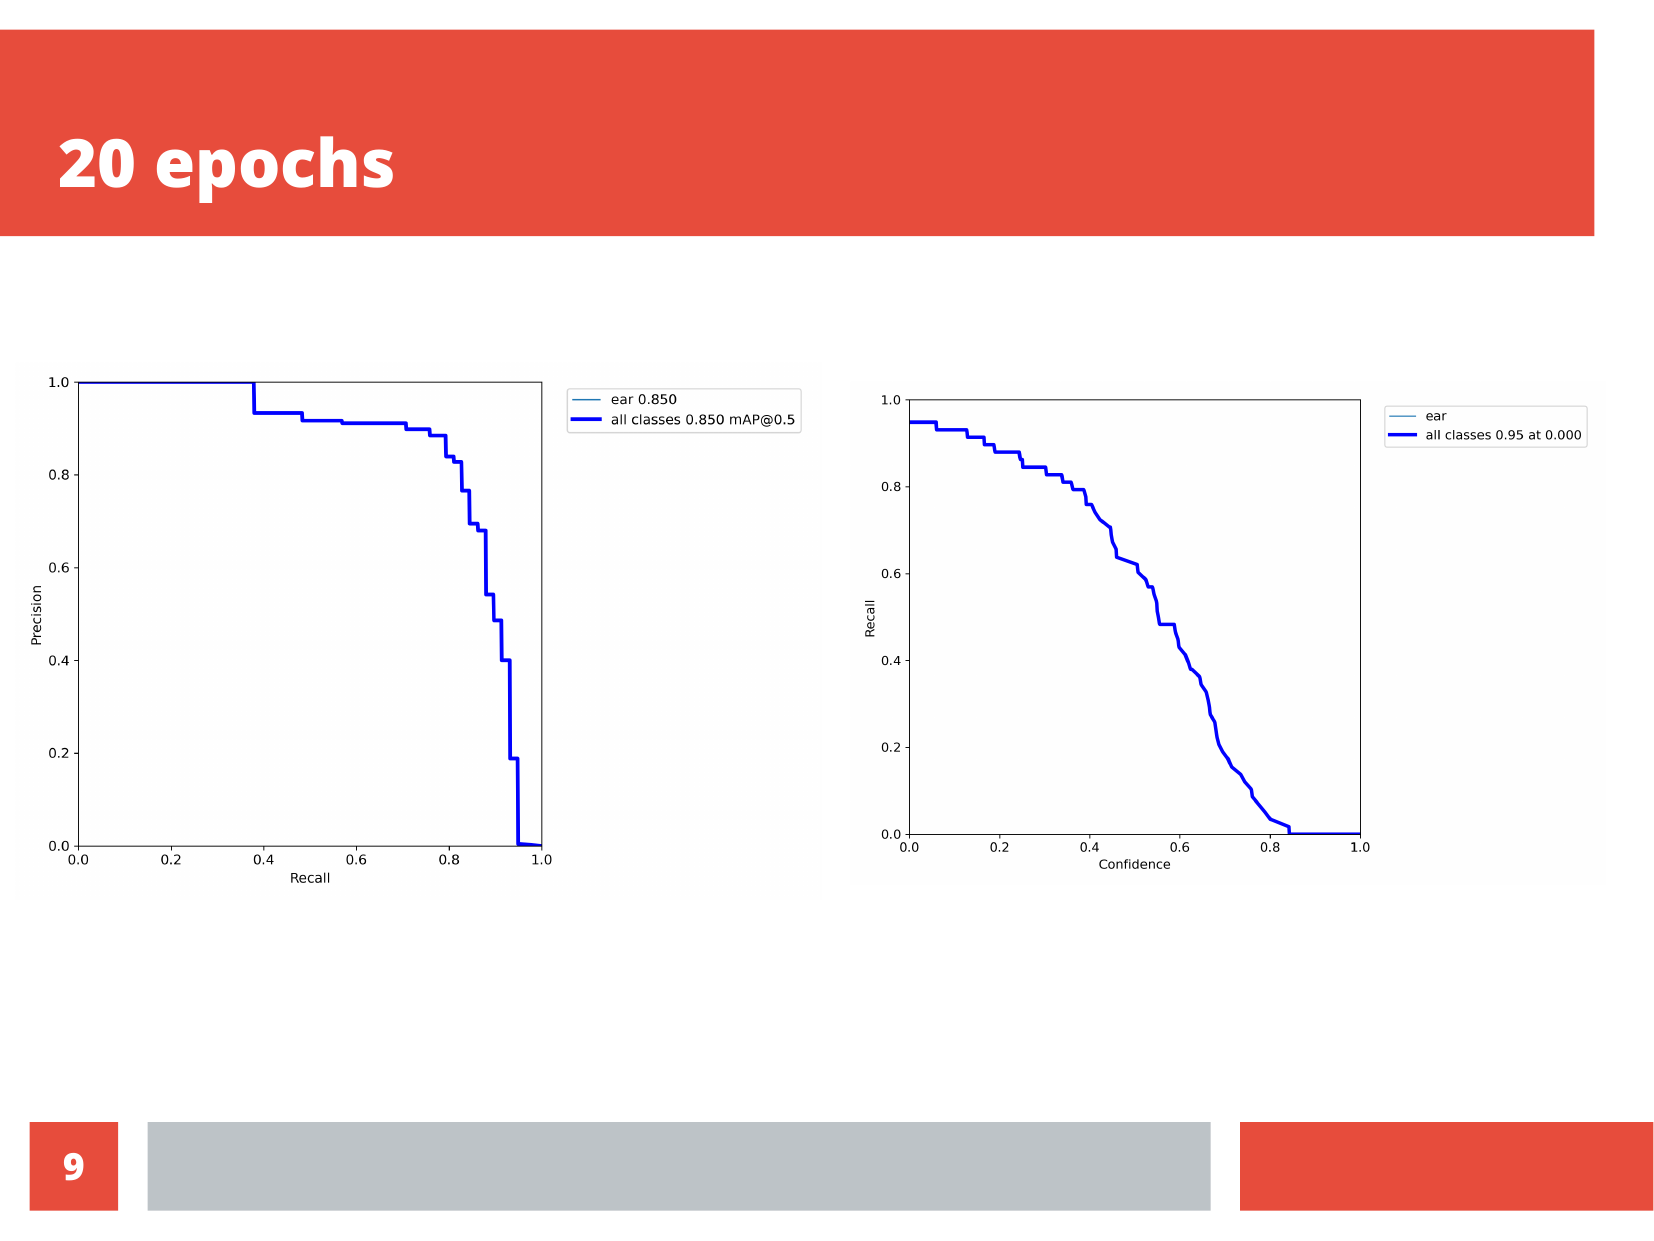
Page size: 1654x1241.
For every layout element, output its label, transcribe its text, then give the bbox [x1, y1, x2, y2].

picture [15, 362, 822, 901]
title 20 epochs [59, 59, 1595, 207]
picture [850, 381, 1606, 886]
